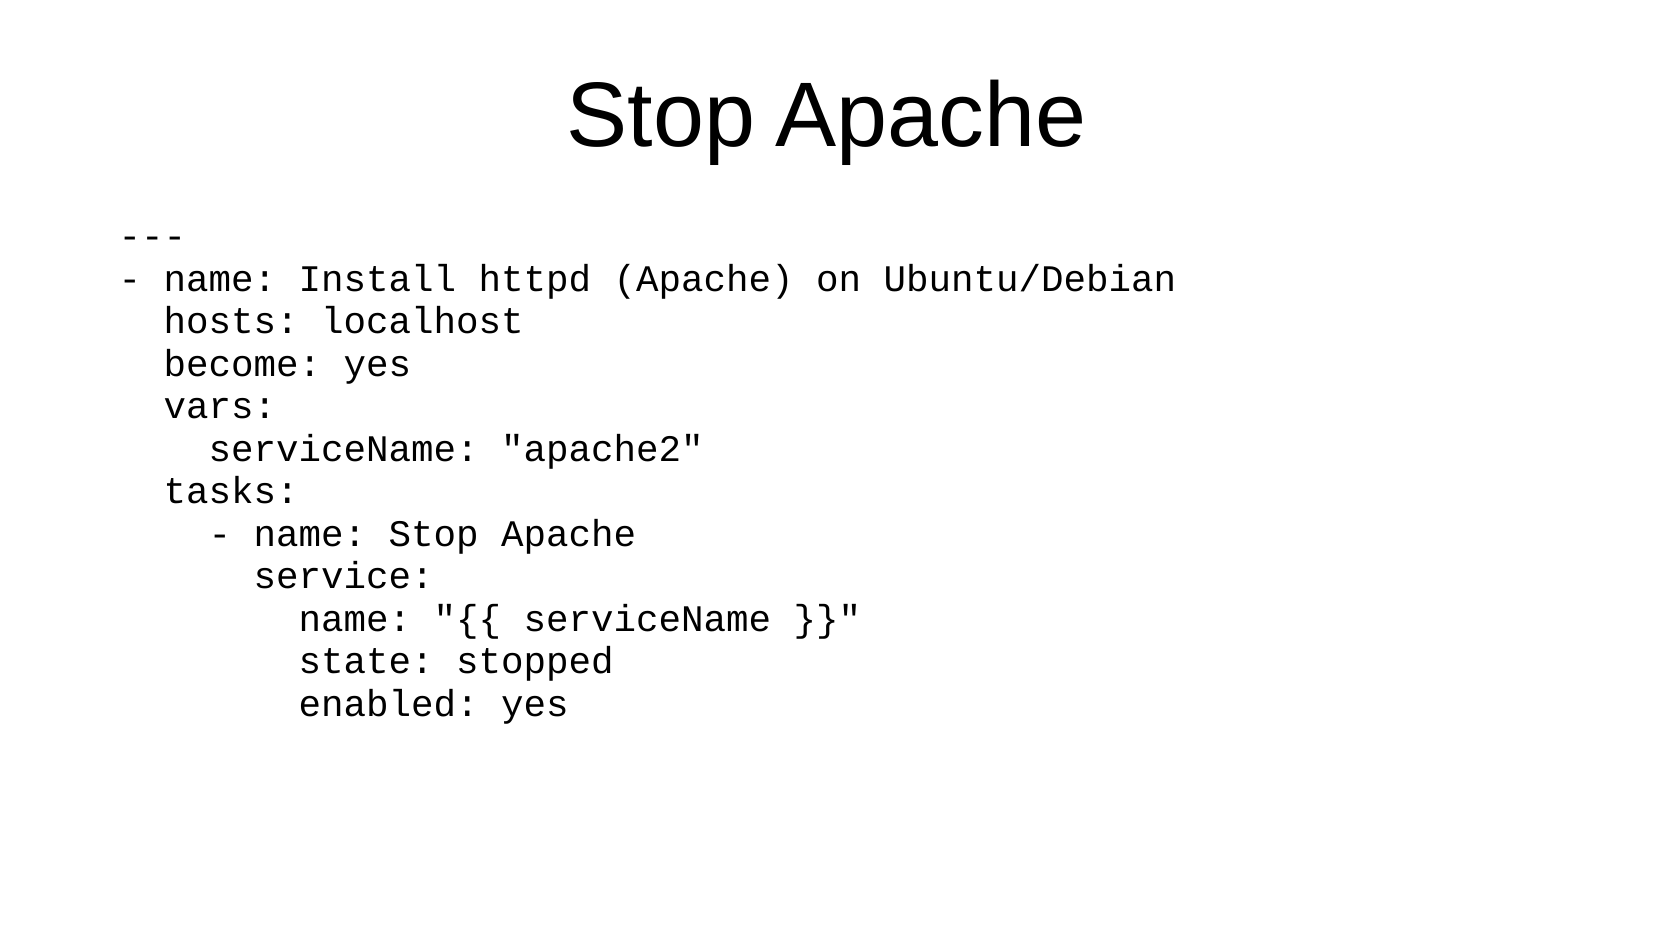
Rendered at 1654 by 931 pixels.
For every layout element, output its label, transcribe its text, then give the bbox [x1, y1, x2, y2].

title Stop Apache [82, 37, 1571, 193]
text_box --- - name: Install httpd (Apache) on Ubuntu/Debian hosts: localhost become: yes vars: serviceName: "apache2" tasks: - name: Stop Apache service: name: "{{ serviceName }}" state: stopped enabled: yes [103, 210, 1313, 736]
